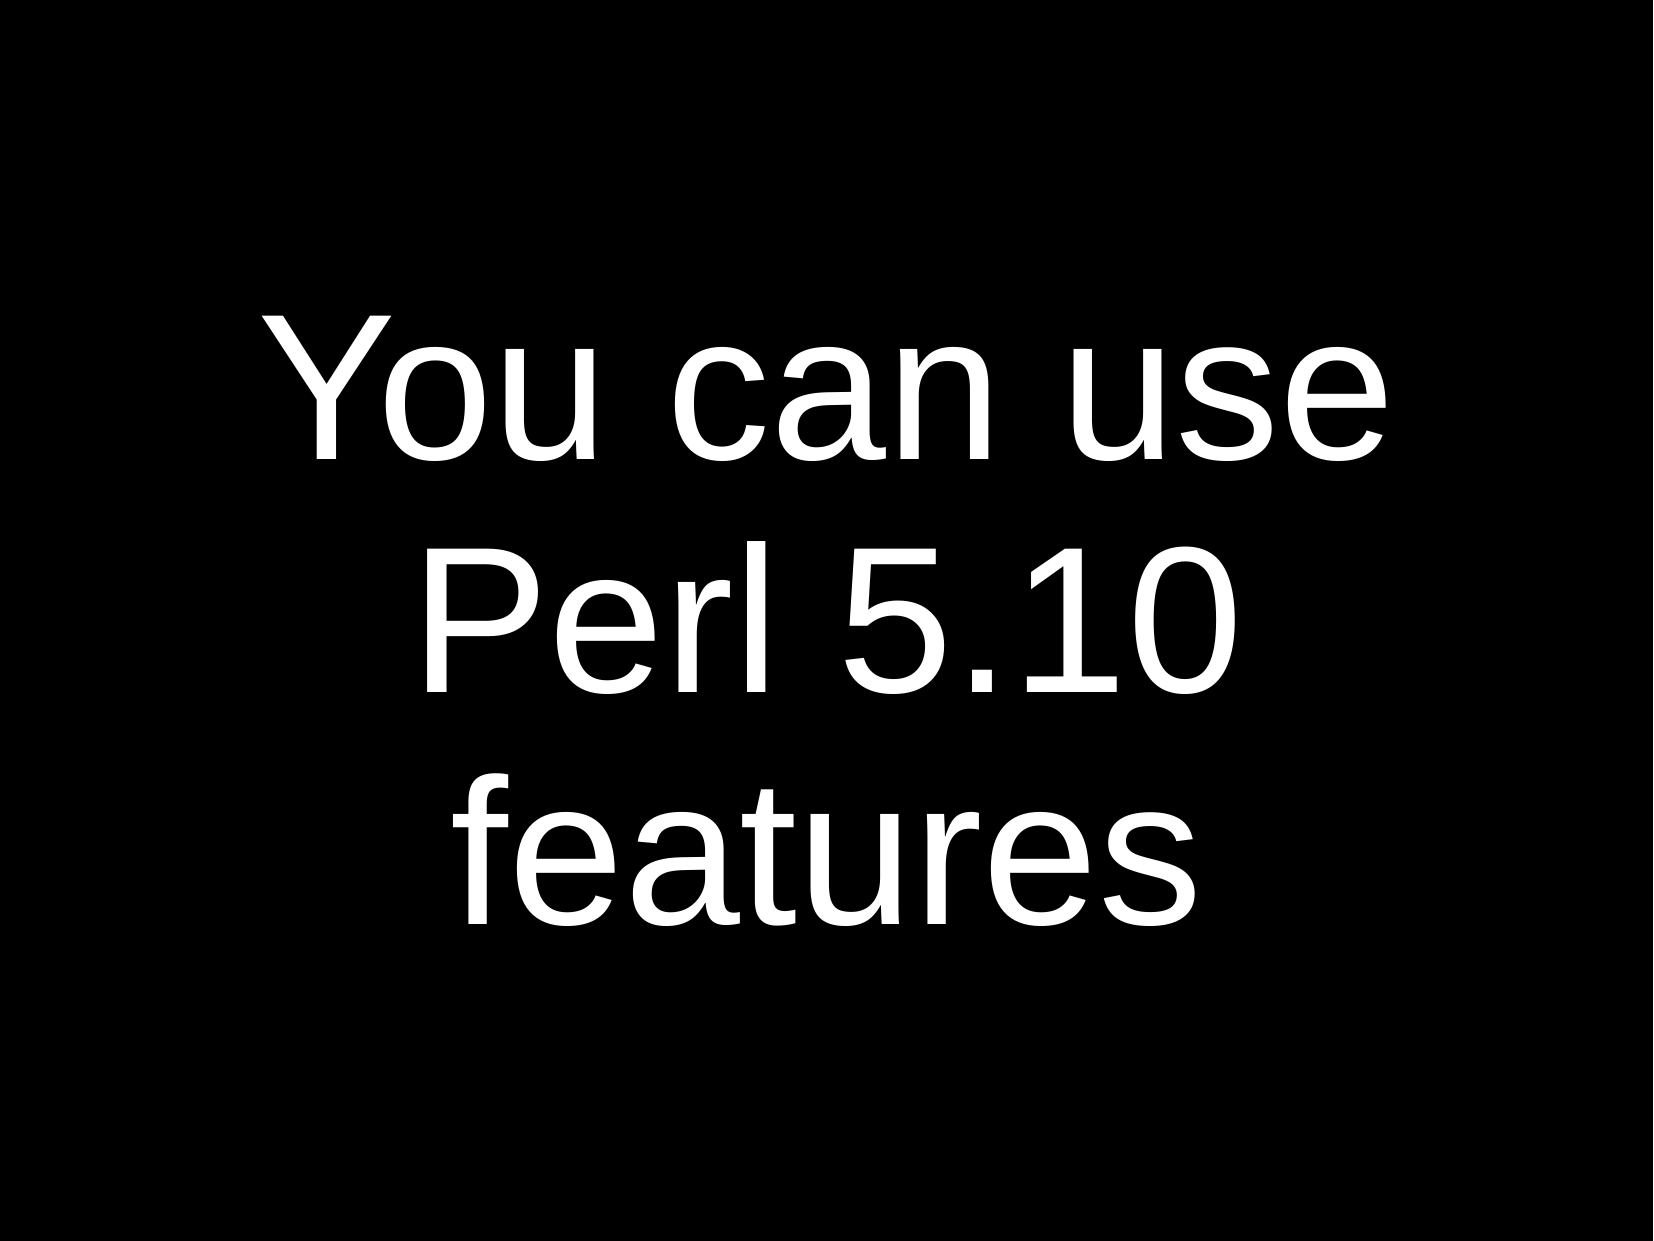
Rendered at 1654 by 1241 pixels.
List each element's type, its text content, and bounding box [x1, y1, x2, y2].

title You can use Perl 5.10 features [82, 101, 1571, 1140]
